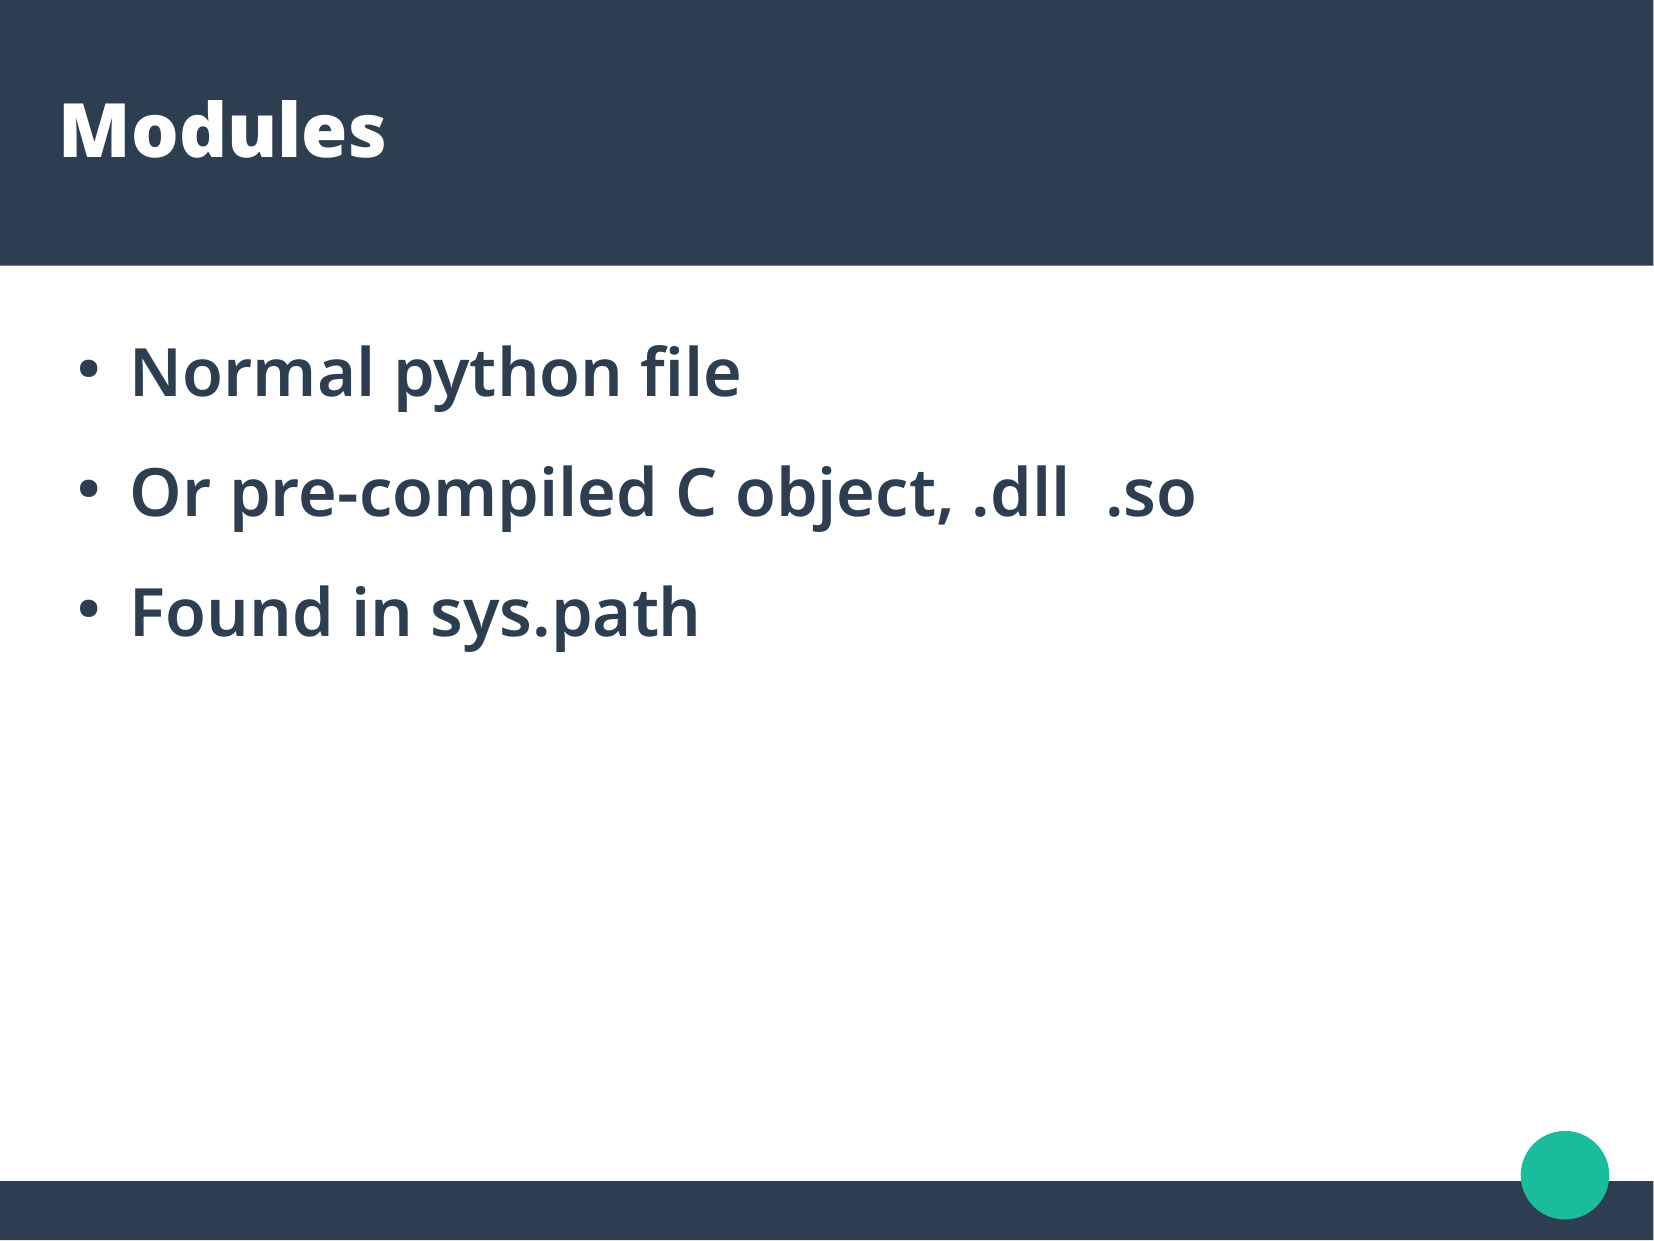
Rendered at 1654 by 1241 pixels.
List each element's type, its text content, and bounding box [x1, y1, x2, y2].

list Normal python file Or pre-compiled C object, .dll .so Found in sys.path [59, 324, 1595, 1152]
title Modules [59, 49, 1595, 207]
